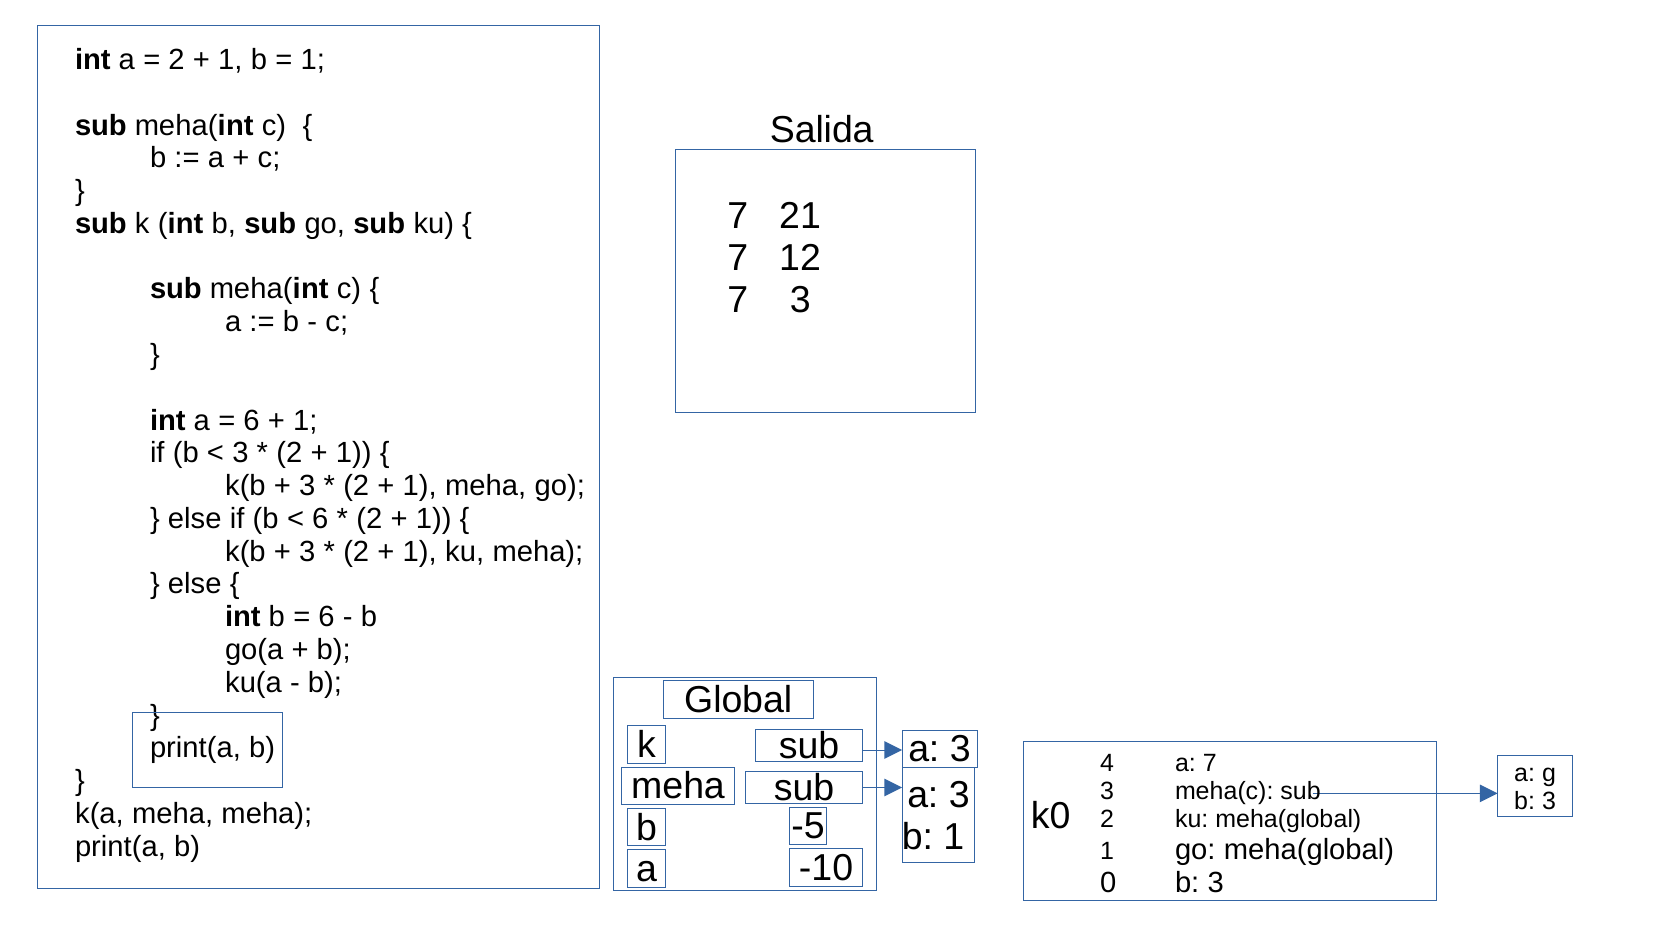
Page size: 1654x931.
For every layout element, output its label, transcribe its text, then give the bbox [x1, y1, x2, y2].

text_box a [627, 849, 666, 888]
text_box sub [745, 771, 863, 804]
text_box a: 3 b: 1 [902, 767, 975, 863]
text_box Salida [755, 100, 889, 158]
text_box k0 [1015, 787, 1085, 845]
text_box b [627, 808, 666, 846]
text_box a: g b: 3 [1497, 755, 1573, 817]
text_box k [627, 725, 666, 764]
text_box 7 21 7 12 7 3 [712, 187, 836, 329]
text_box sub [755, 729, 863, 762]
text_box -10 [789, 848, 863, 887]
text_box a: 3 [902, 730, 978, 768]
text_box -5 [789, 807, 827, 845]
subtitle int a = 2 + 1, b = 1; sub meha(int c) { b := a + c; } sub k (int b, sub go, sub ku) { sub meha(int c) { a := b - c; } int a = 6 + 1; if (b < 3 * (2 + 1)) { k(b + 3 * (2 + 1), meha, go); } else if (b < 6 * (2 + 1)) { k(b + 3 * (2 + 1), ku, meha); } else { int b = 6 - b go(a + b); ku(a - b); } print(a, b) } k(a, meha, meha); print(a, b) [75, 43, 638, 863]
text_box meha [621, 767, 735, 805]
text_box Global [663, 680, 814, 719]
text_box 4 a: 7 3 meha(c): sub 2 ku: meha(global) 1 go: meha(global) 0 b: 3 [1085, 741, 1437, 916]
